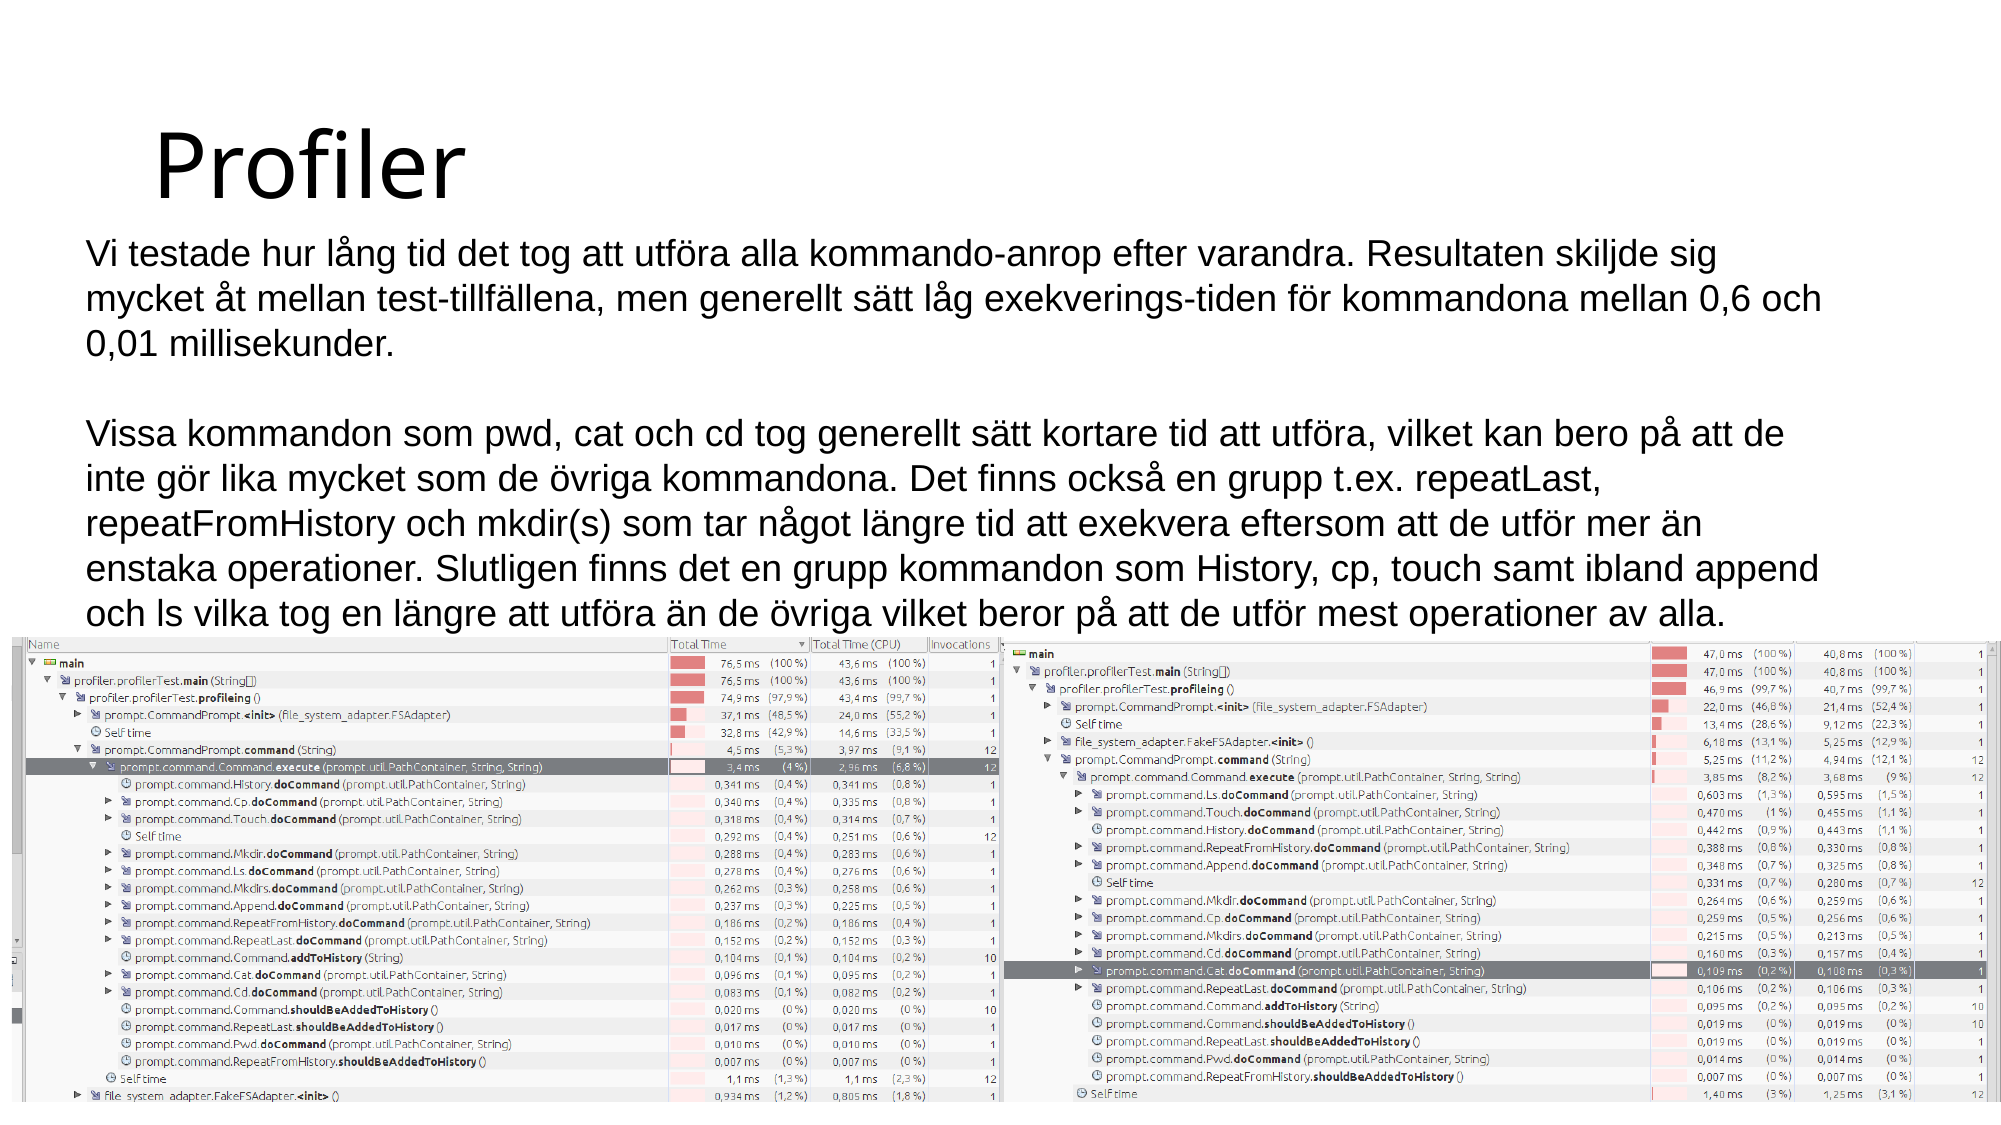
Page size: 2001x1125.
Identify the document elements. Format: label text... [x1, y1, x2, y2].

text_box Vi testade hur lång tid det tog att utföra alla kommando-anrop efter varandra. Resultaten skiljde sig mycket åt mellan test-tillfällena, men generellt sätt låg exekverings-tiden för kommandona mellan 0,6 och 0,01 millisekunder. Vissa kommandon som pwd, cat och cd tog generellt sätt kortare tid att utföra, vilket kan bero på att de inte gör lika mycket som de övriga kommandona. Det finns också en grupp t.ex. repeatLast, repeatFromHistory och mkdir(s) som tar något längre tid att exekvera eftersom att de utför mer än enstaka operationer. Slutligen finns det en grupp kommandon som History, cp, touch samt ibland append och ls vilka tog en längre att utföra än de övriga vilket beror på att de utför mest operationer av alla. [70, 221, 1843, 615]
picture [11, 637, 2001, 1102]
text_box Profiler [137, 59, 1863, 278]
